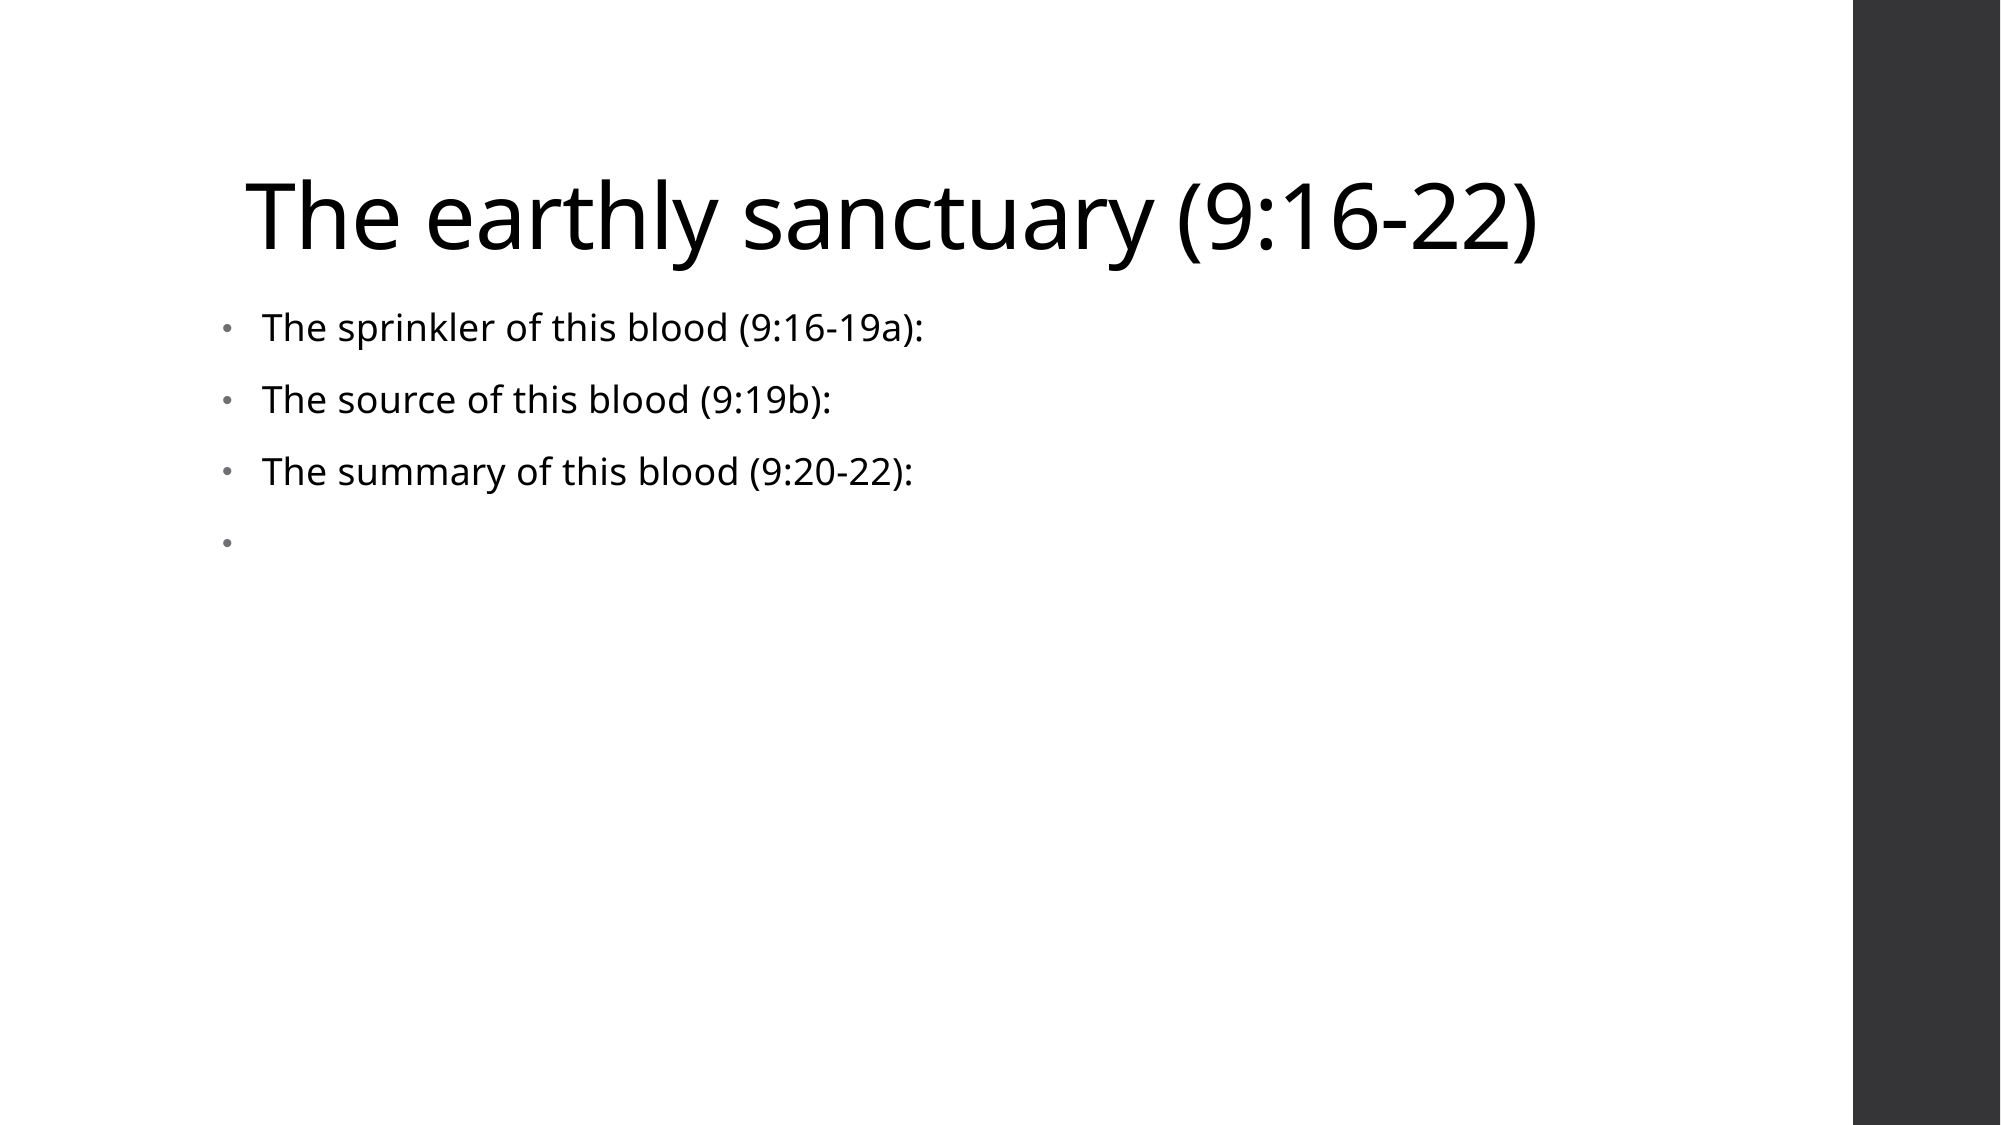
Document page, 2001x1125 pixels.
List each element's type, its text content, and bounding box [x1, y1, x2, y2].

title The earthly sanctuary (9:16-22) [206, 60, 1797, 278]
list The sprinkler of this blood (9:16-19a): The source of this blood (9:19b): The summary of this blood (9:20-22): [206, 299, 1617, 1014]
